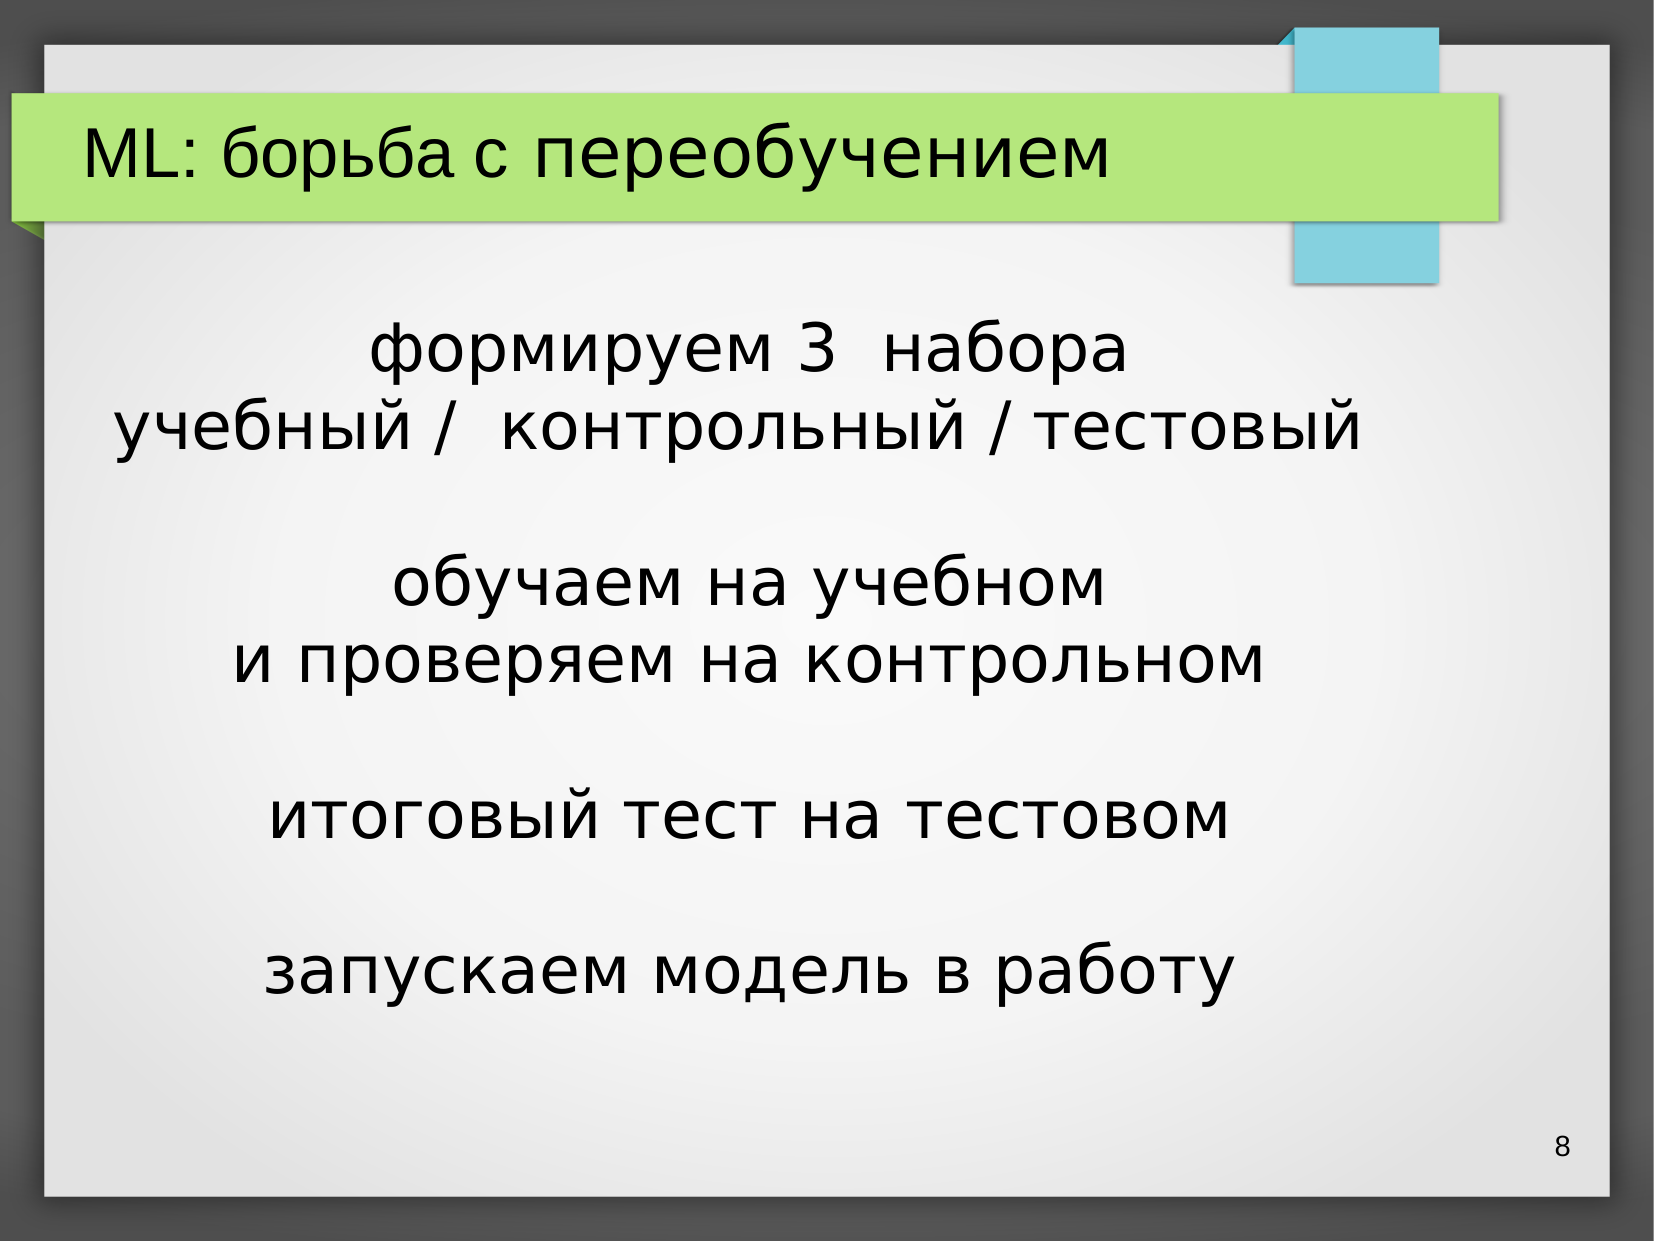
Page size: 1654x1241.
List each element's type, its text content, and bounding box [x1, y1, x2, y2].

subtitle формируем 3 набора учебный / контрольный / тестовый обучаем на учебном и проверяем на контрольном итоговый тест на тестовом запускаем модель в работу [106, 270, 1394, 1049]
title ML: борьба с переобучением [82, 49, 1571, 257]
picture [0, 0, 1654, 1241]
